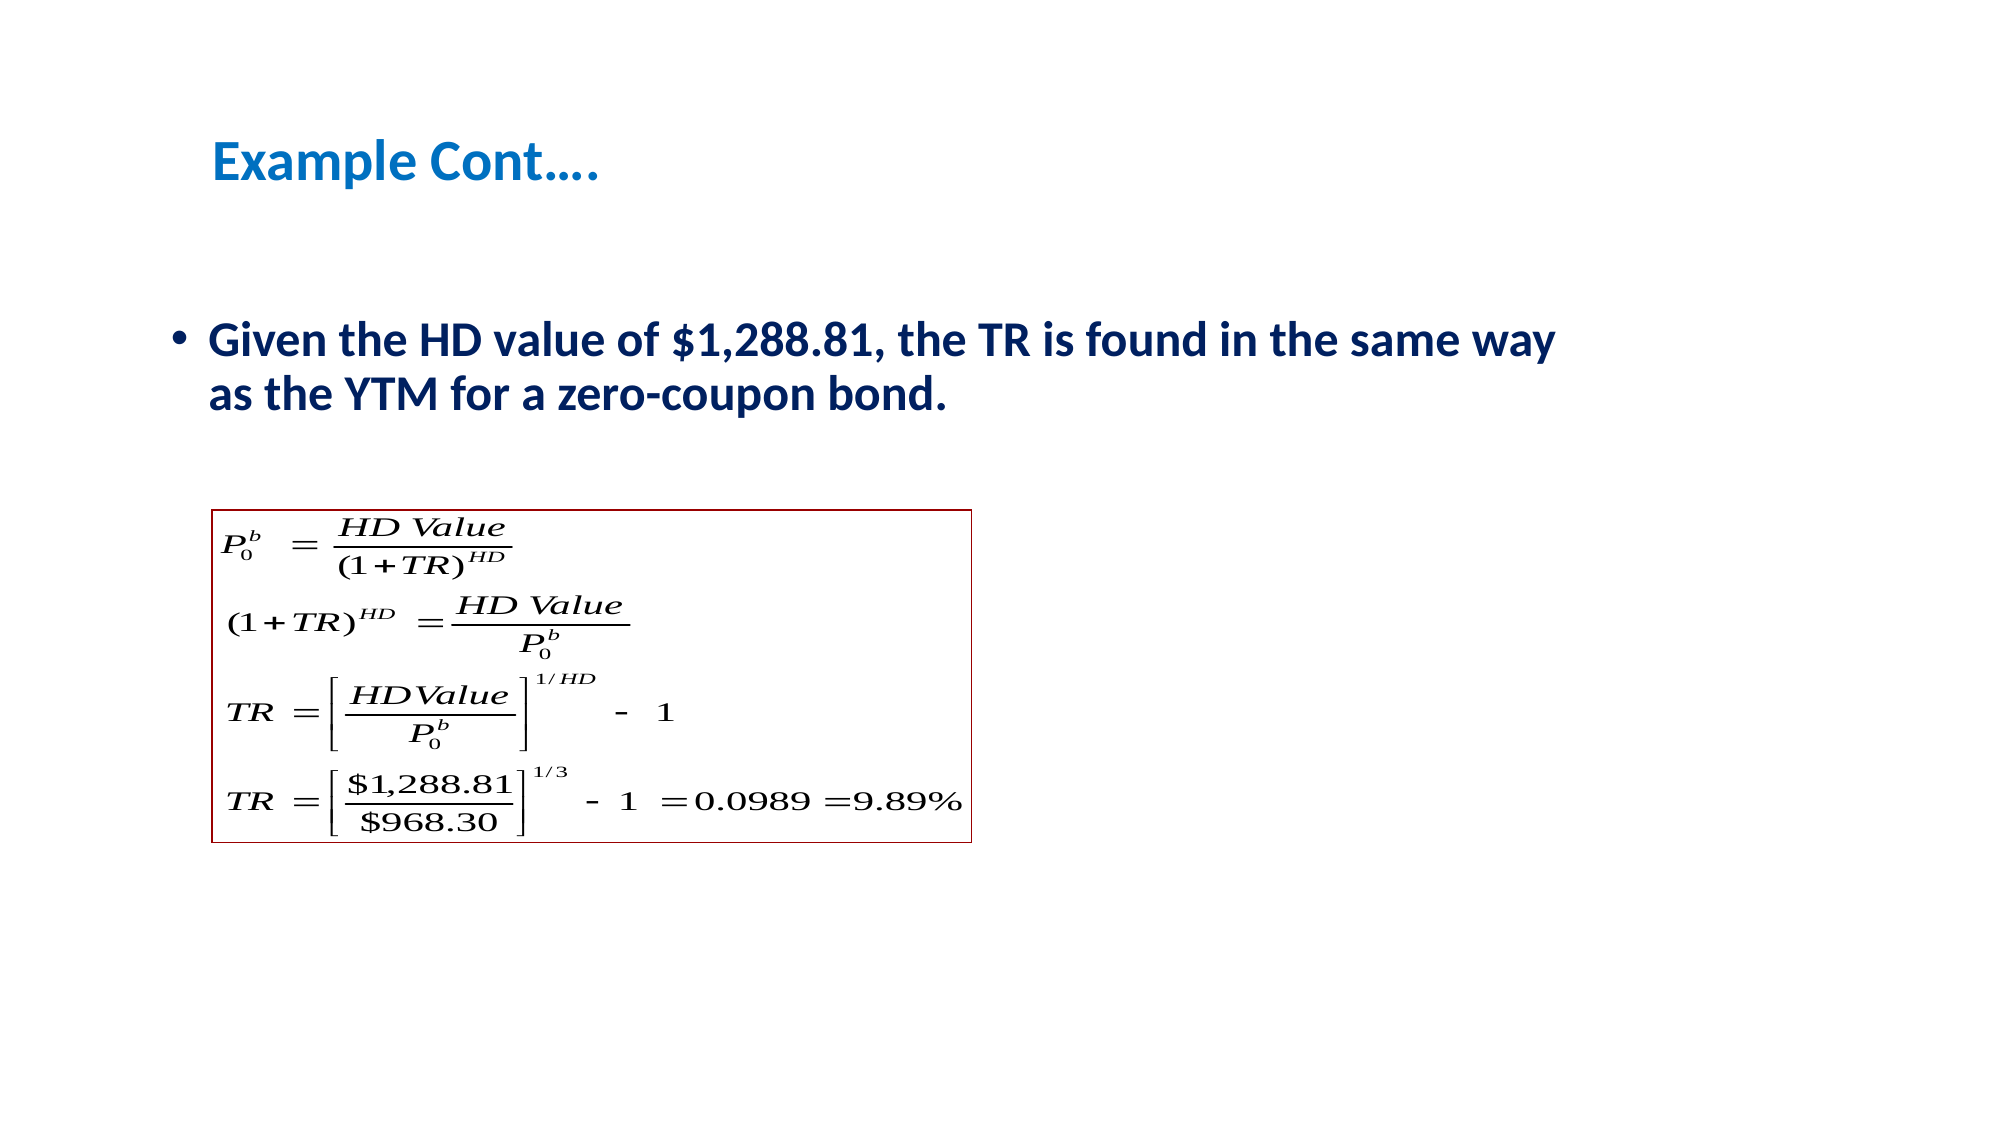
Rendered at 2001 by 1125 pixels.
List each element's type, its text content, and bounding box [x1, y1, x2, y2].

list Given the HD value of $1,288.81, the TR is found in the same way as the YTM for a zero-coupon bond. [155, 305, 1572, 841]
chart [213, 510, 971, 842]
text_box Example Cont…. [197, 114, 1724, 200]
